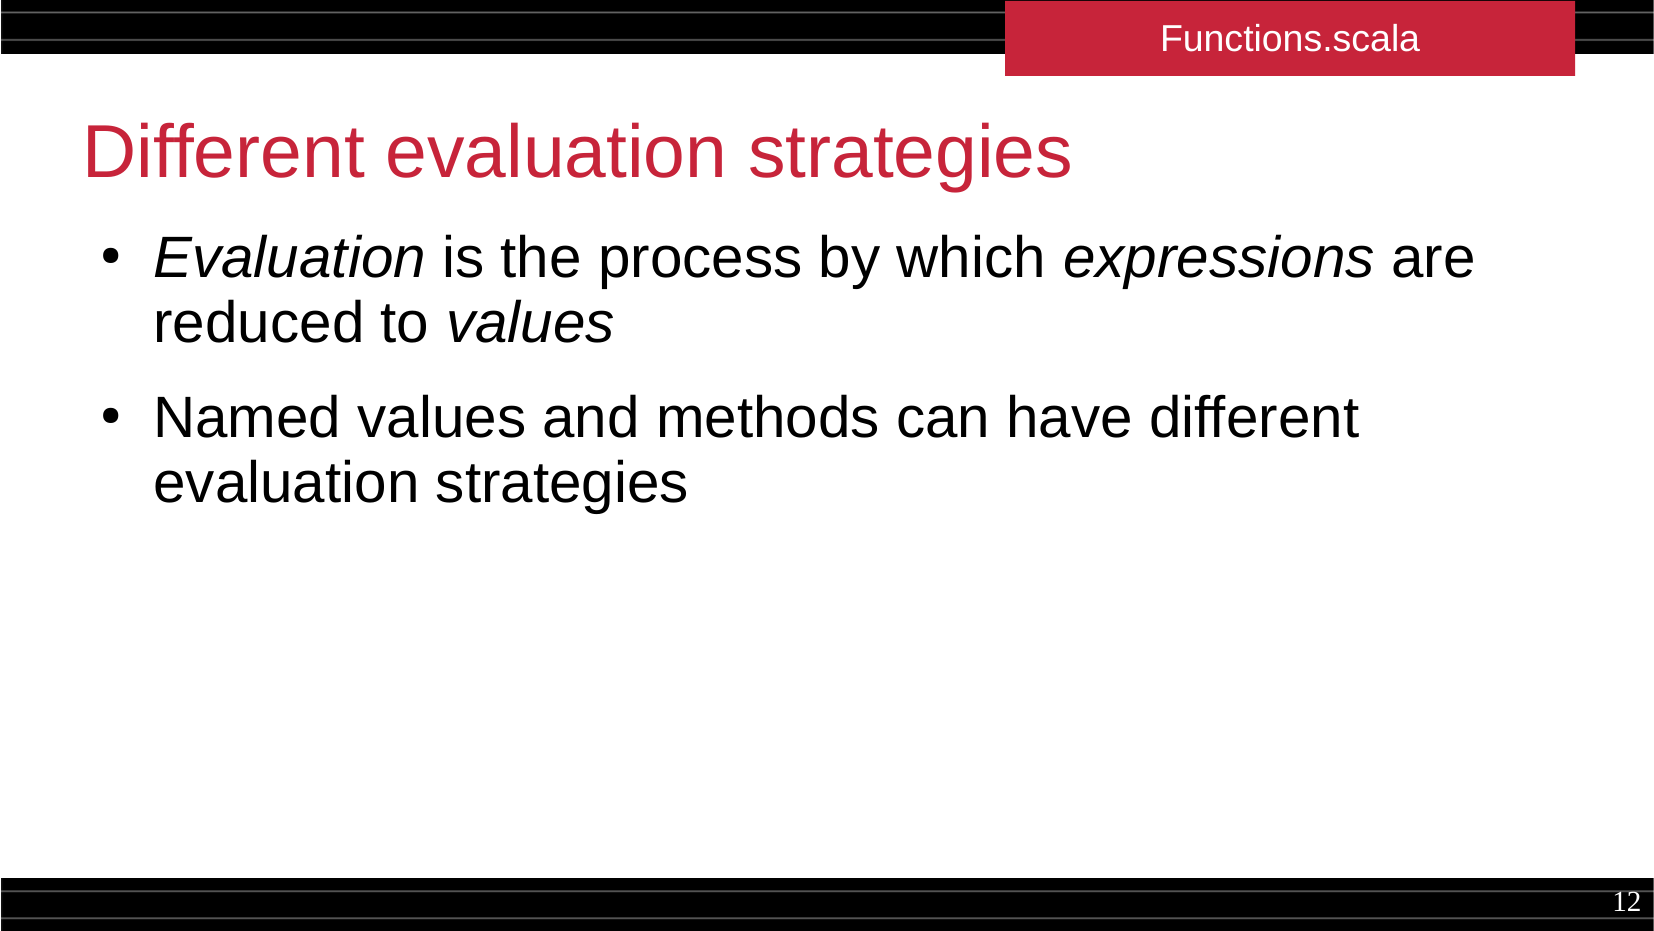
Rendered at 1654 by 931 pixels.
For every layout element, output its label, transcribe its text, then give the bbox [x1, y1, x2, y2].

text_box Functions.scala [1005, 0, 1576, 76]
title Different evaluation strategies [82, 92, 1571, 211]
picture [1576, 0, 1654, 54]
list Evaluation is the process by which expressions are reduced to values Named values and methods can have different evaluation strategies [82, 225, 1571, 856]
picture [1, 878, 1654, 931]
picture [1, 0, 1005, 54]
